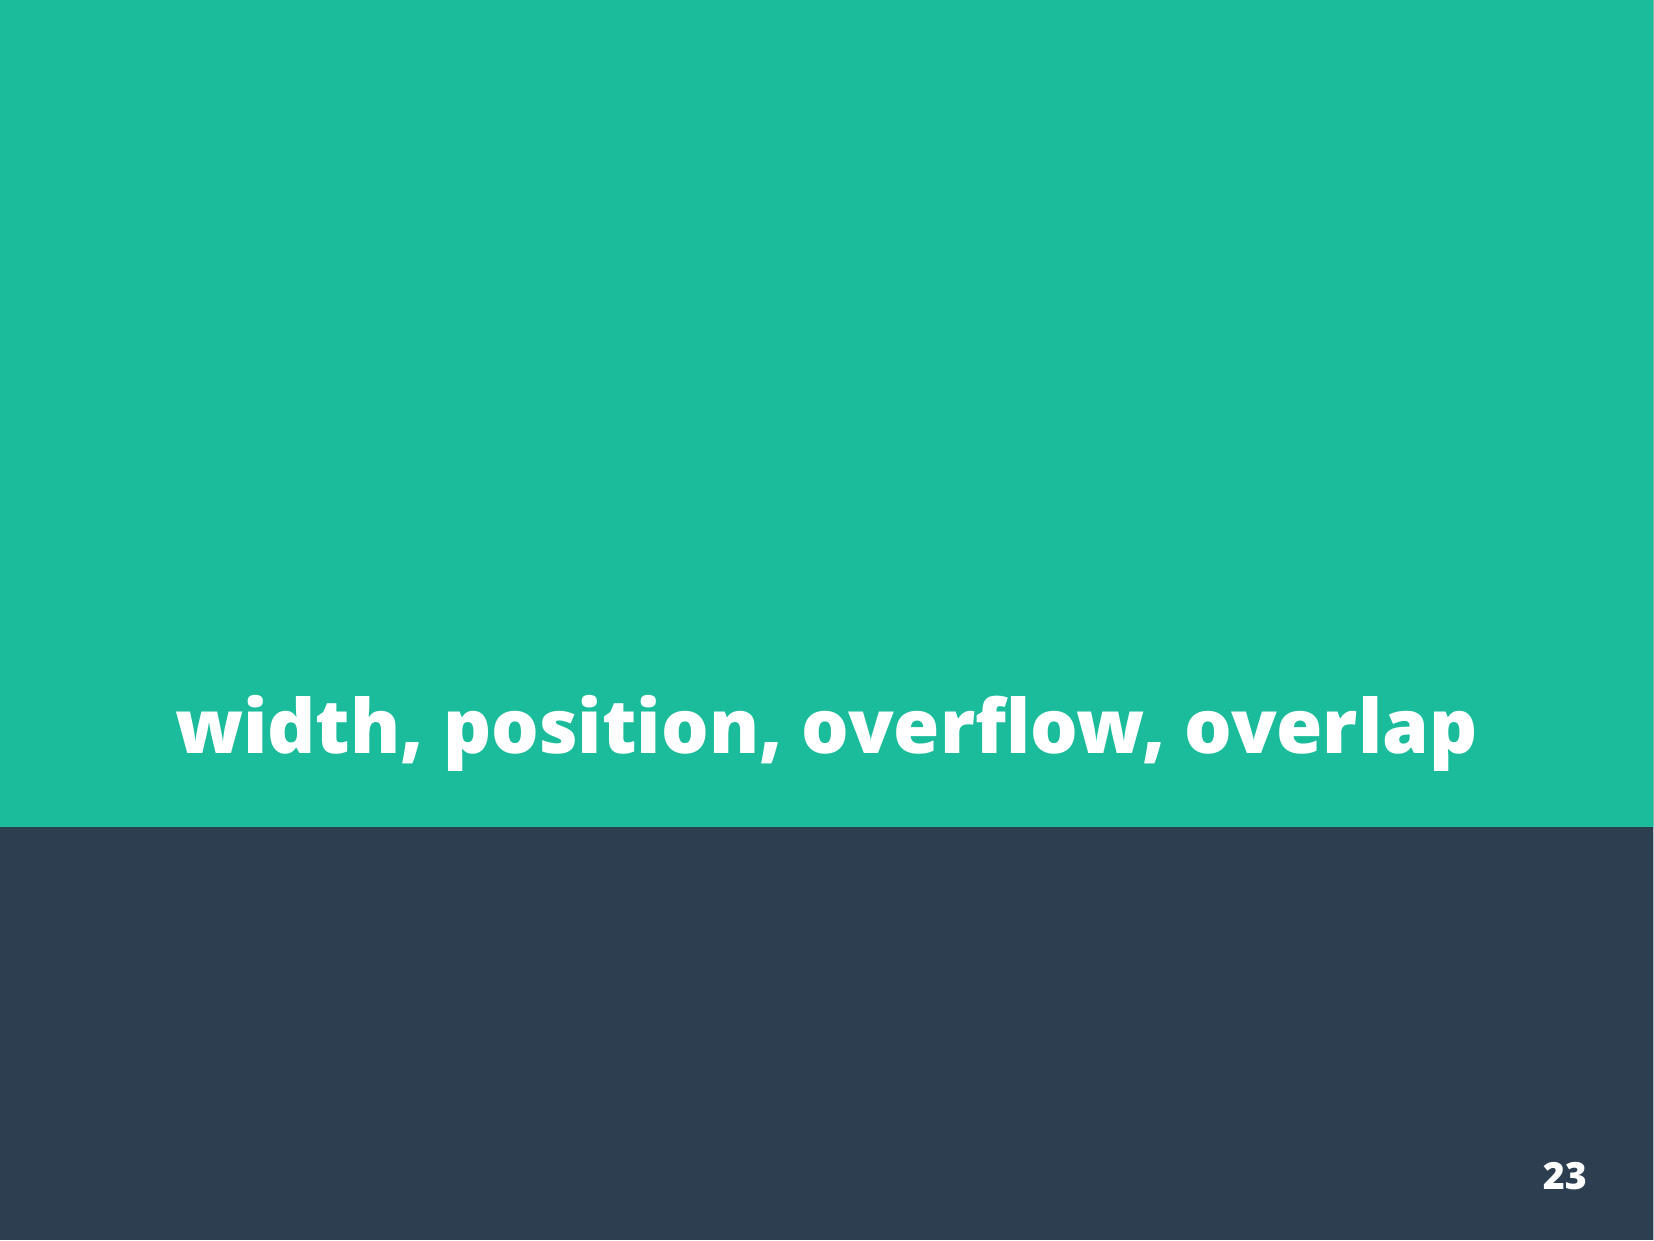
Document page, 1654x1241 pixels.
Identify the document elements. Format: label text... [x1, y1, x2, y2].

title width, position, overflow, overlap [59, 620, 1595, 778]
